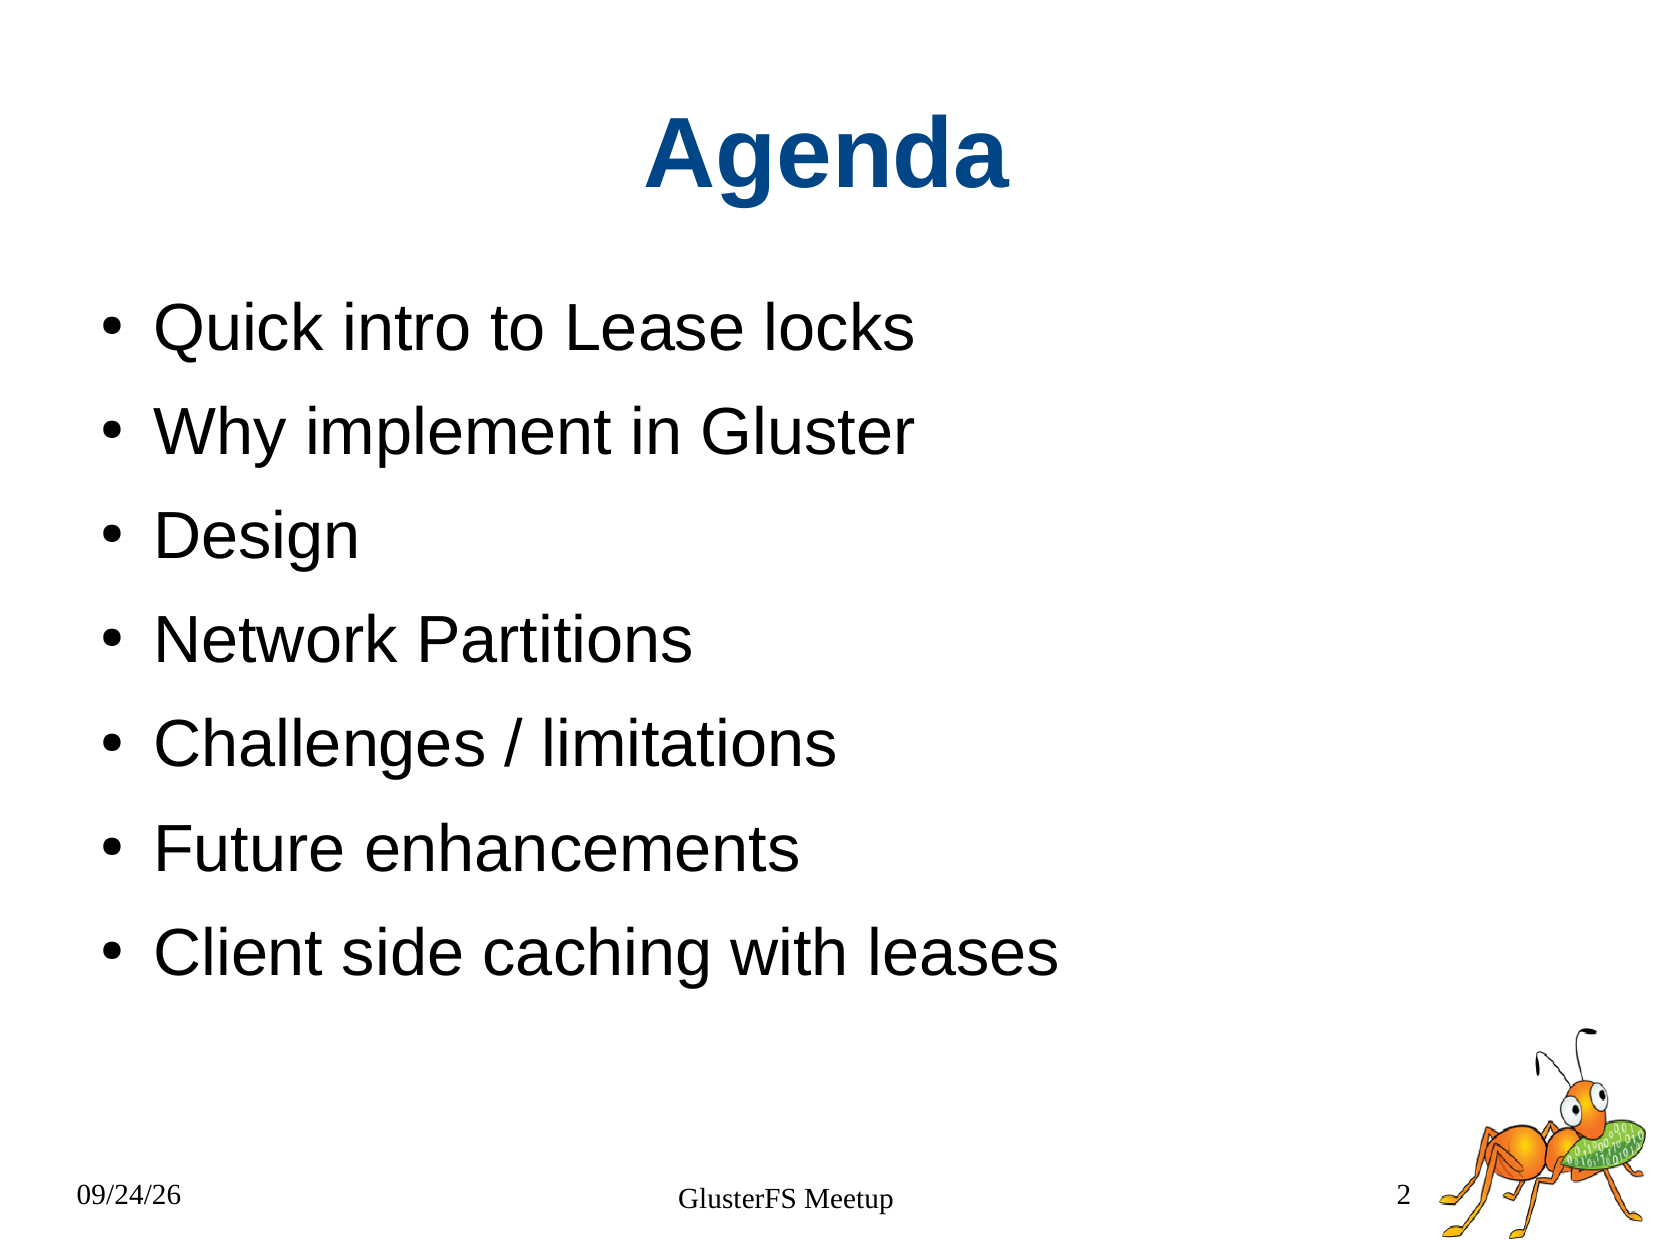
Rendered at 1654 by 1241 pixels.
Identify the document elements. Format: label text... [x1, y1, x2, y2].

picture [1436, 1027, 1648, 1241]
list Quick intro to Lease locks Why implement in Gluster Design Network Partitions Challenges / limitations Future enhancements Client side caching with leases [82, 290, 1571, 1066]
title Agenda [82, 49, 1571, 257]
